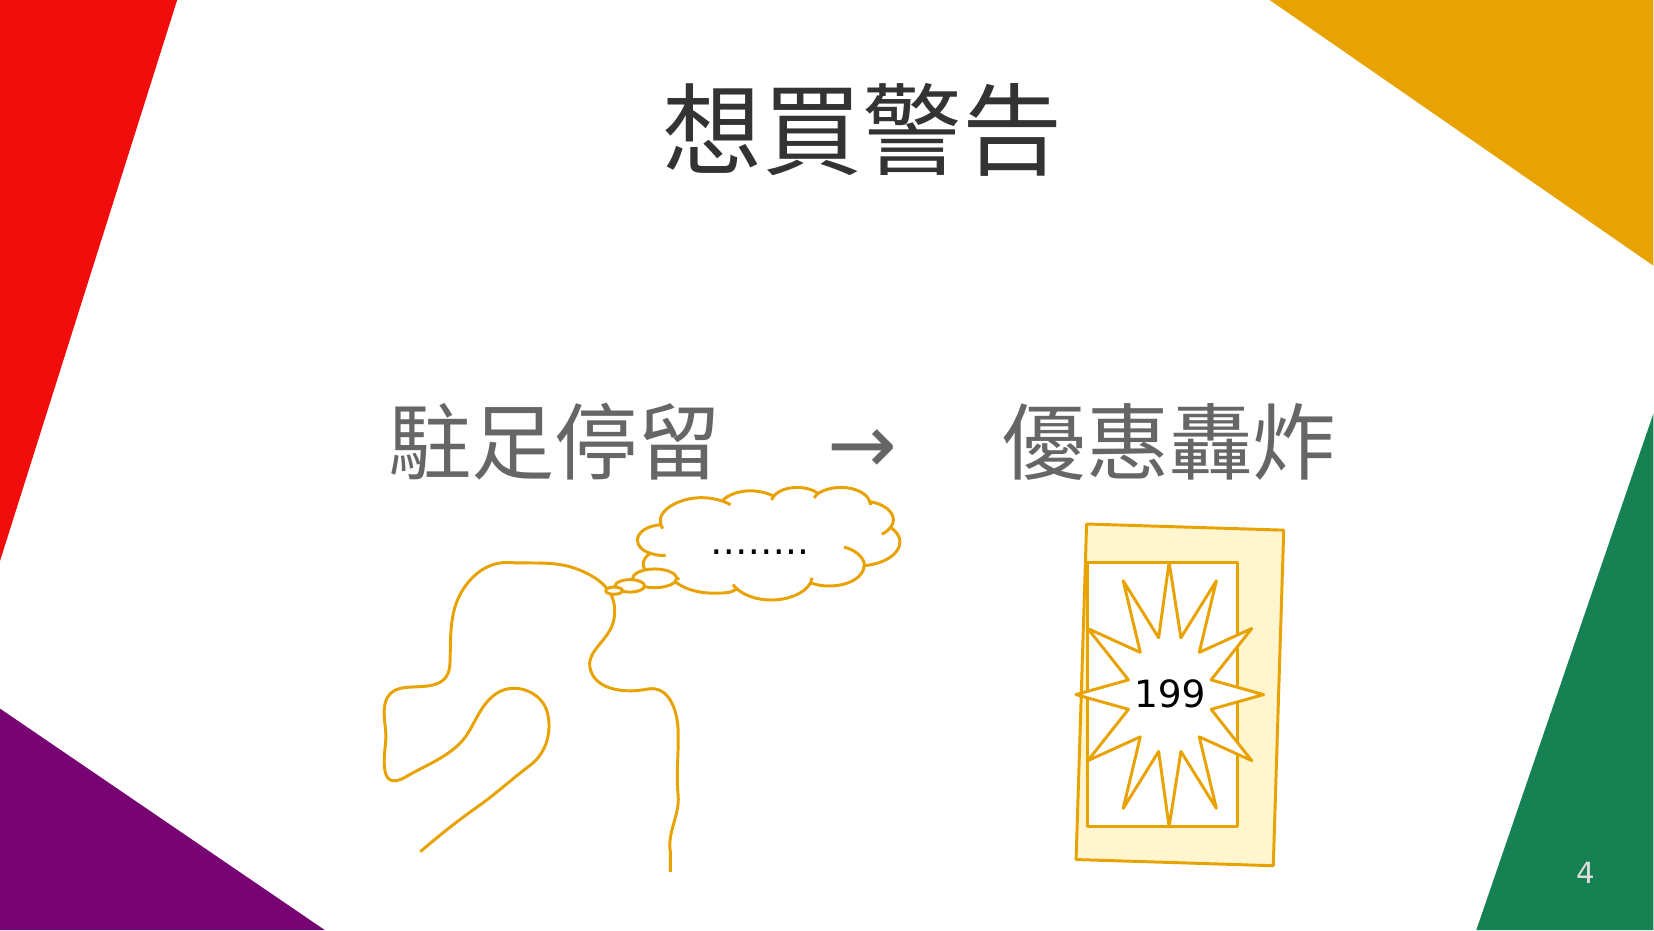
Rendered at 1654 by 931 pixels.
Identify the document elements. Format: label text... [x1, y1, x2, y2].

list 駐足停留 → 優惠轟炸 [118, 236, 1536, 827]
text_box 199 [1076, 562, 1264, 827]
text_box [1076, 523, 1284, 866]
text_box …….. [605, 487, 901, 601]
title 想買警告 [118, 58, 1536, 207]
list 駐足停留 → 優惠轟炸 [386, 565, 676, 827]
